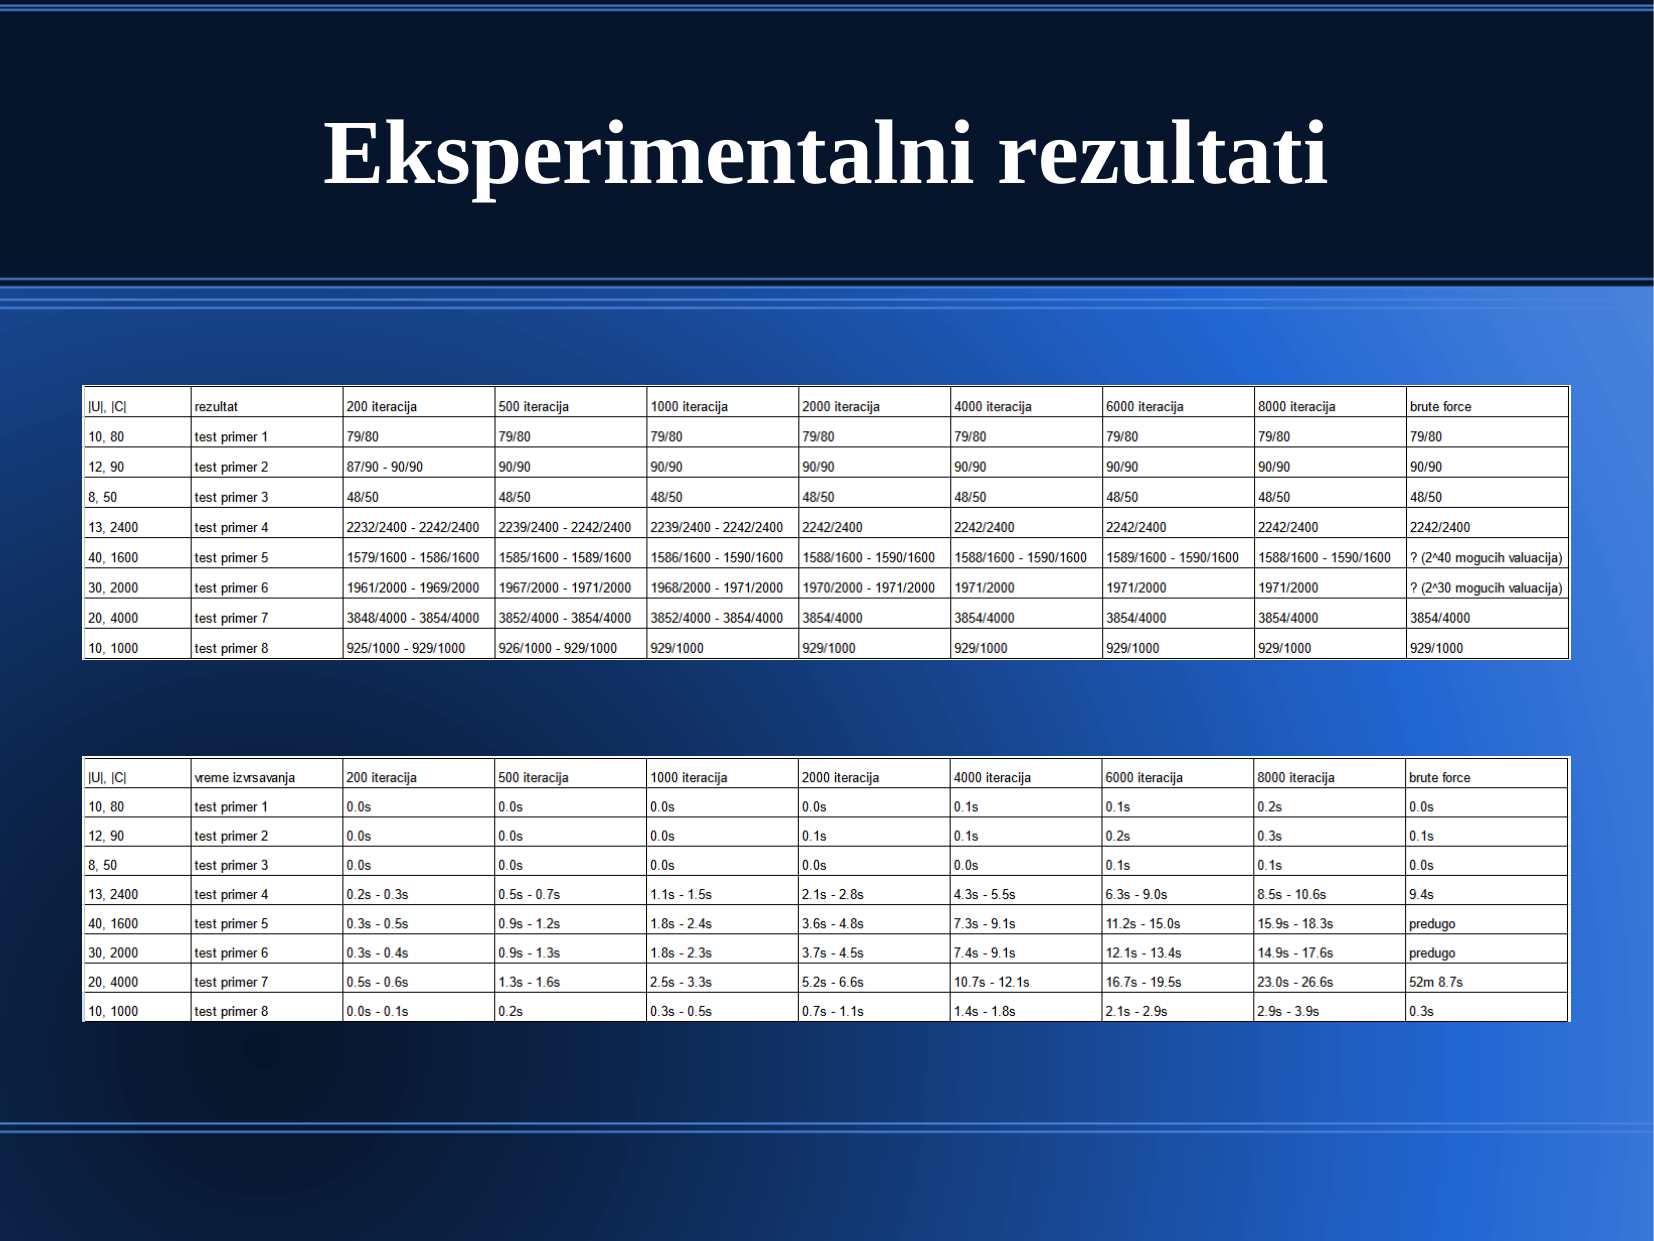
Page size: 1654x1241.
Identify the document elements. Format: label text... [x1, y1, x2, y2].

picture [0, 0, 1654, 1241]
title Eksperimentalni rezultati [82, 49, 1571, 257]
